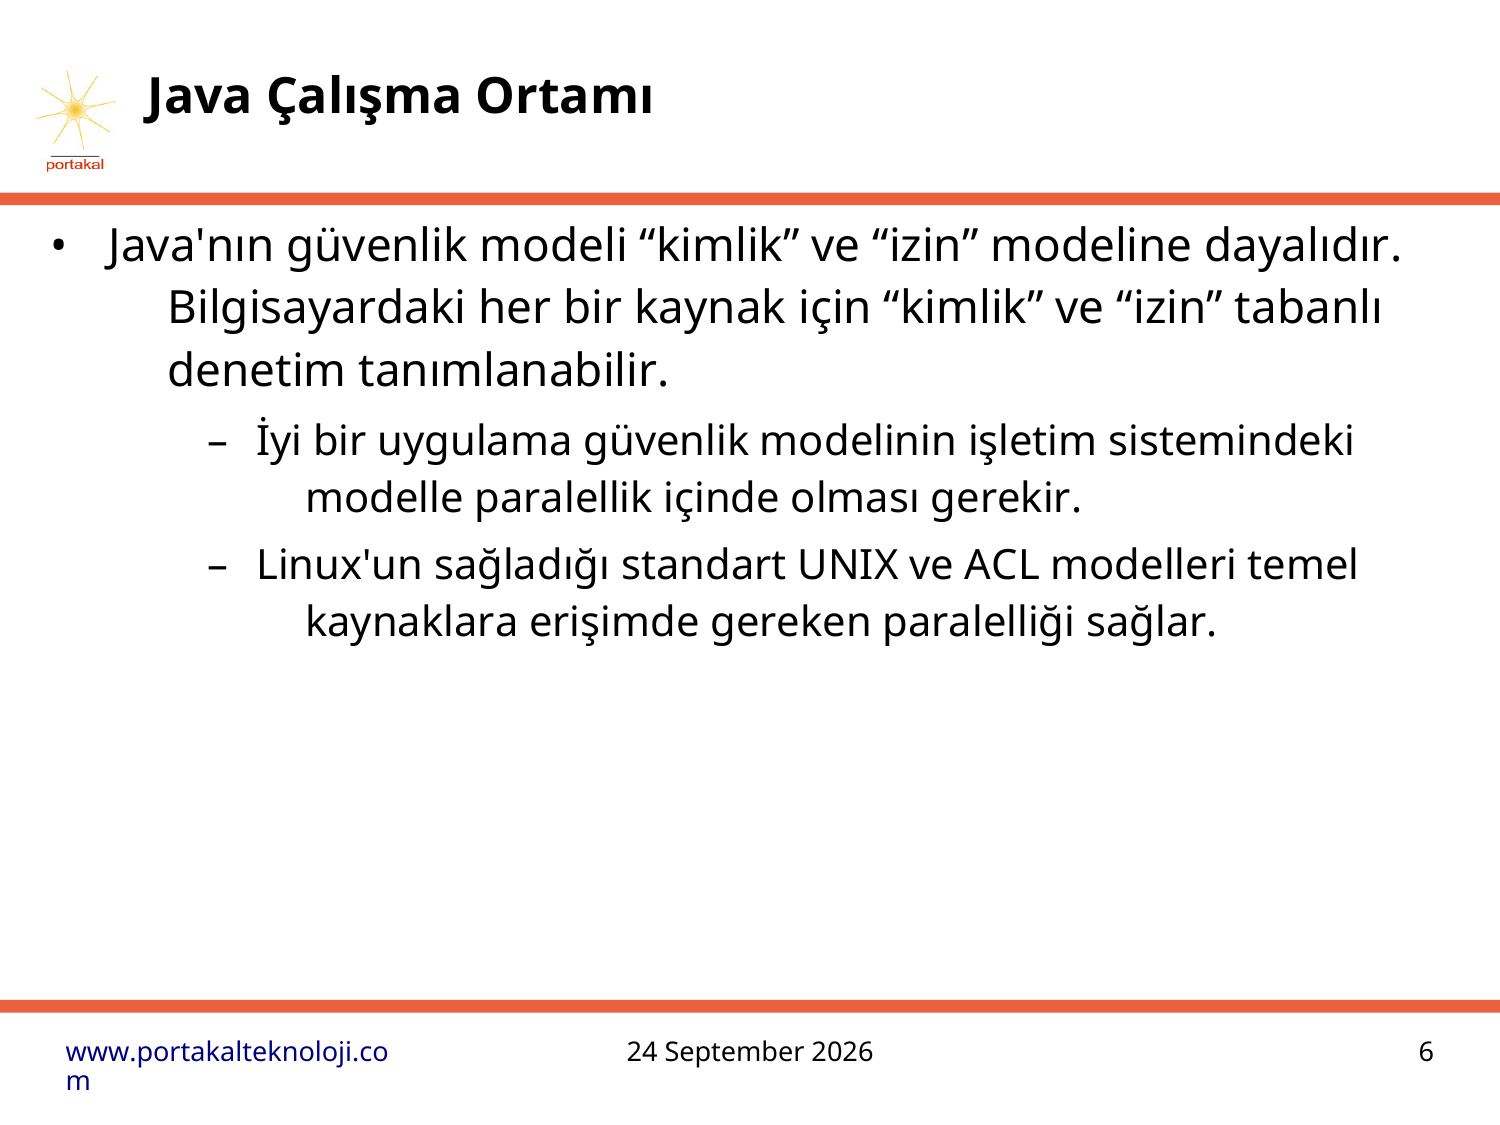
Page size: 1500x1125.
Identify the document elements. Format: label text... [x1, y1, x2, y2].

list Java'nın güvenlik modeli “kimlik” ve “izin” modeline dayalıdır. Bilgisayardaki her bir kaynak için “kimlik” ve “izin” tabanlı denetim tanımlanabilir. İyi bir uygulama güvenlik modelinin işletim sistemindeki modelle paralellik içinde olması gerekir. Linux'un sağladığı standart UNIX ve ACL modelleri temel kaynaklara erişimde gereken paralelliği sağlar. [50, 212, 1450, 888]
picture [29, 5, 120, 184]
title Java Çalışma Ortamı [147, 7, 1450, 181]
